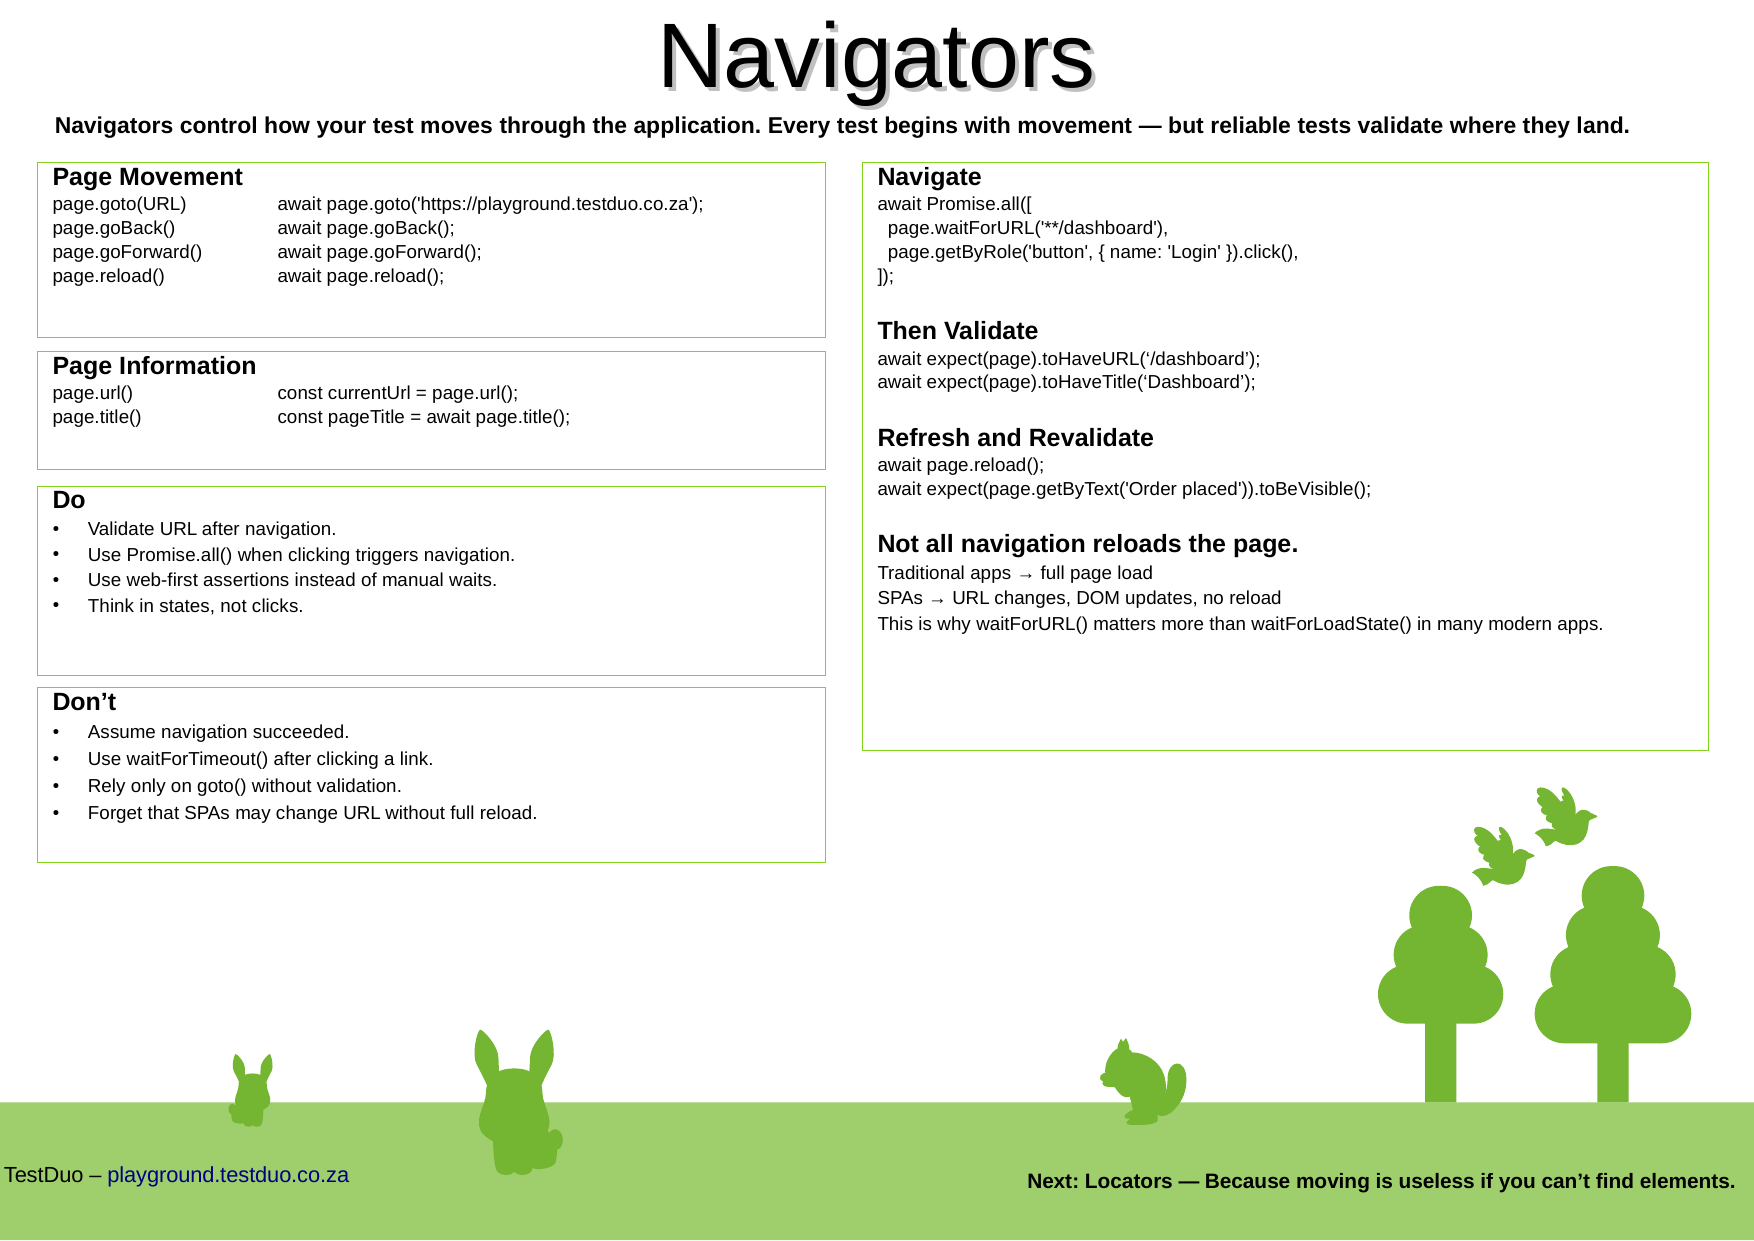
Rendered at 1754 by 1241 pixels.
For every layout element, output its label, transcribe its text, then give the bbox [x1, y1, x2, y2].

subtitle Page Movement page.goto(URL) await page.goto('https://playground.testduo.co.za'); page.goBack() await page.goBack(); page.goForward() await page.goForward(); page.reload() await page.reload(); [37, 162, 826, 338]
text_box Don’t Assume navigation succeeded. Use waitForTimeout() after clicking a link. Rely only on goto() without validation. Forget that SPAs may change URL without full reload. [37, 687, 826, 863]
title Navigators [93, 0, 1660, 112]
text_box Page Information page.url() const currentUrl = page.url(); page.title() const pageTitle = await page.title(); [37, 351, 826, 470]
text_box Next: Locators — Because moving is useless if you can’t find elements. [1012, 1161, 1754, 1201]
text_box Navigators control how your test moves through the application. Every test begins with movement — but reliable tests validate where they land. [39, 112, 1711, 163]
title TestDuo – playground.testduo.co.za [3, 1150, 826, 1201]
text_box Do Validate URL after navigation. Use Promise.all() when clicking triggers navigation. Use web-first assertions instead of manual waits. Think in states, not clicks. [37, 486, 826, 676]
text_box Navigate await Promise.all([ page.waitForURL('**/dashboard'), page.getByRole('button', { name: 'Login' }).click(), ]); Then Validate await expect(page).toHaveURL(‘/dashboard’); await expect(page).toHaveTitle(‘Dashboard’); Refresh and Revalidate await page.reload(); await expect(page.getByText('Order placed')).toBeVisible(); Not all navigation reloads the page. Traditional apps → full page load SPAs → URL changes, DOM updates, no reload This is why waitForURL() matters more than waitForLoadState() in many modern apps. [862, 162, 1709, 751]
